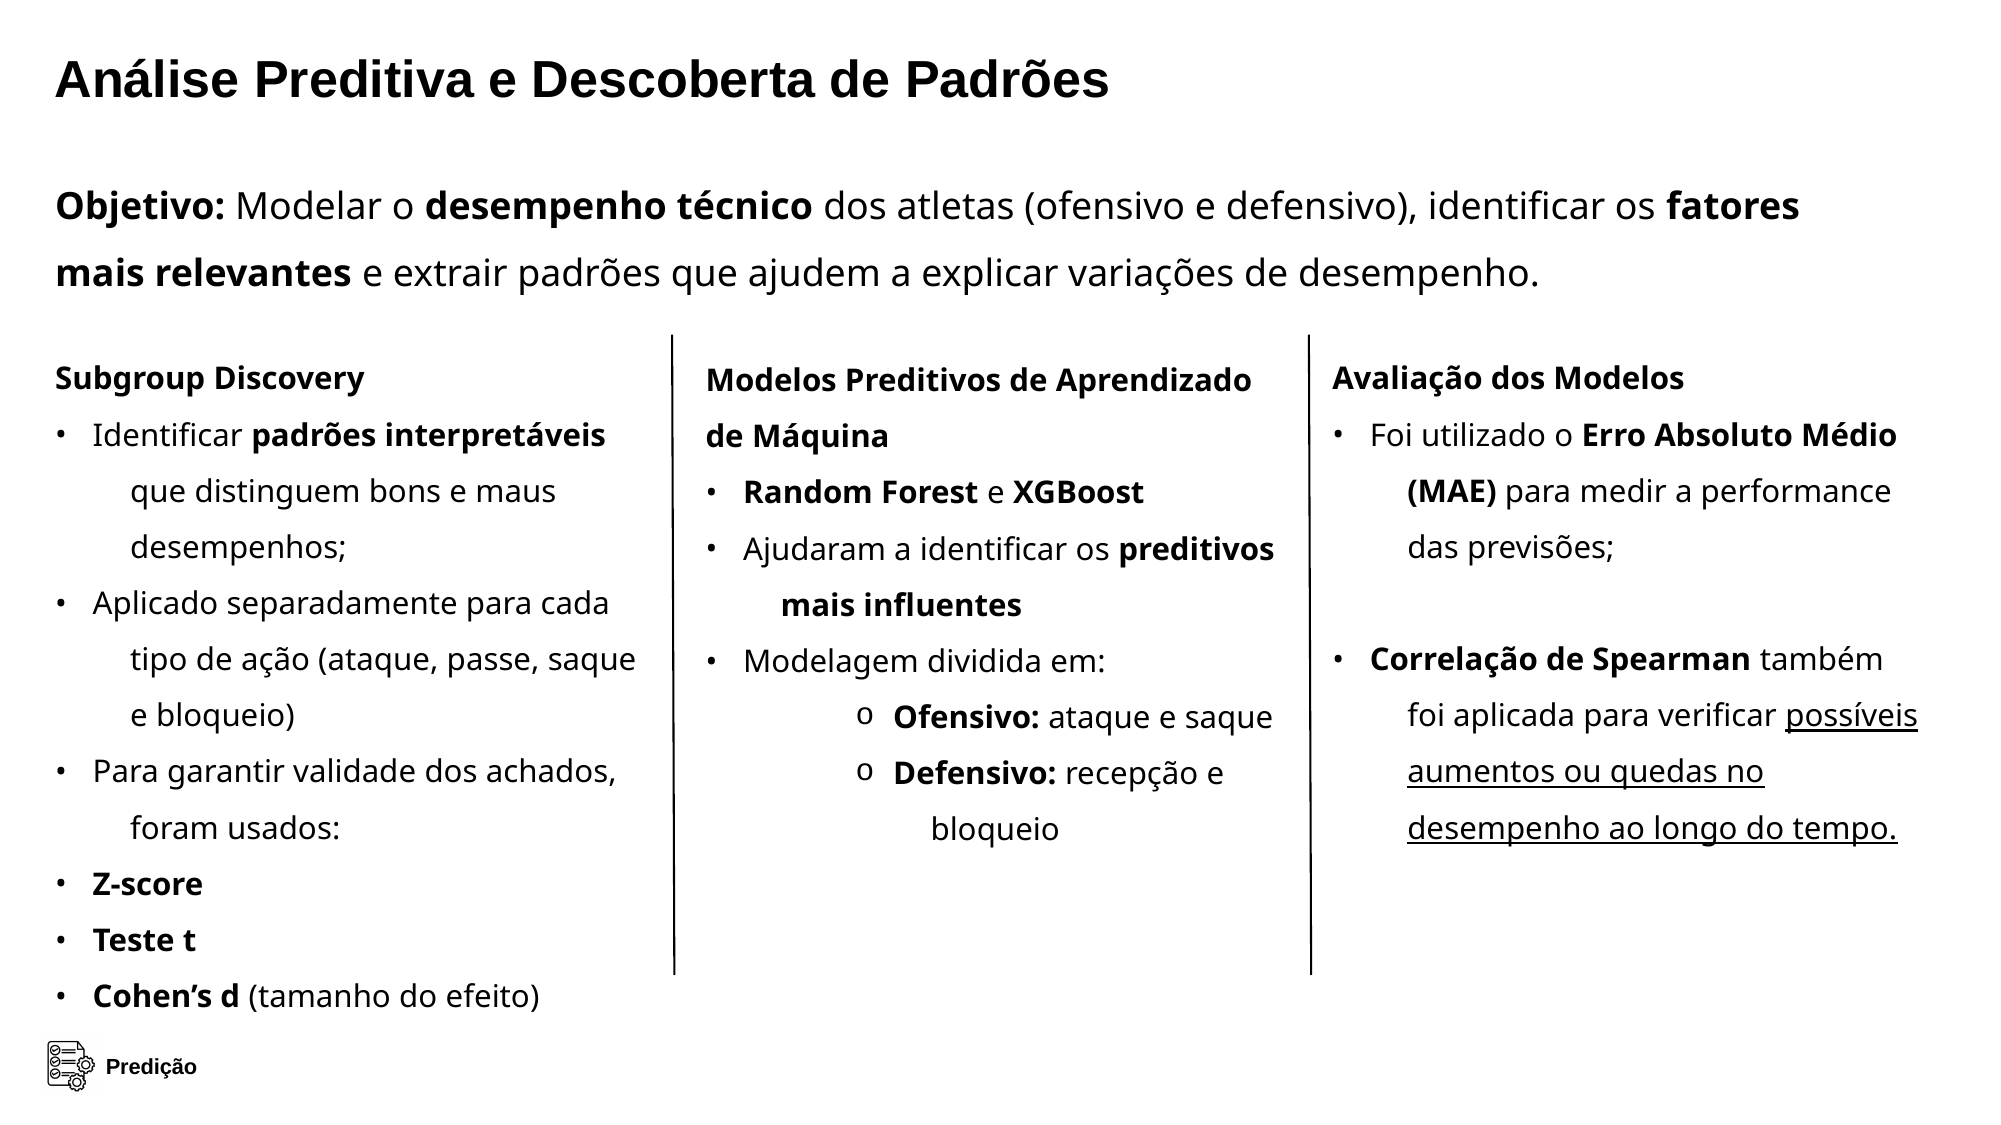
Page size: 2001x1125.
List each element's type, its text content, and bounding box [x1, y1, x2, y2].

text_box Subgroup Discovery Identificar padrões interpretáveis que distinguem bons e maus desempenhos; Aplicado separadamente para cada tipo de ação (ataque, passe, saque e bloqueio) Para garantir validade dos achados, foram usados: Z-score Teste t Cohen’s d (tamanho do efeito) [40, 332, 671, 1009]
picture [39, 1034, 103, 1098]
title Análise Preditiva e Descoberta de Padrões [39, 37, 1162, 124]
text_box Predição [90, 1045, 530, 1087]
text_box Modelos Preditivos de Aprendizado de Máquina Random Forest e XGBoost Ajudaram a identificar os preditivos mais influentes Modelagem dividida em: Ofensivo: ataque e saque Defensivo: recepção e bloqueio [690, 334, 1309, 799]
text_box Objetivo: Modelar o desempenho técnico dos atletas (ofensivo e defensivo), identificar os fatores mais relevantes e extrair padrões que ajudem a explicar variações de desempenho. [40, 151, 1864, 297]
text_box Avaliação dos Modelos Foi utilizado o Erro Absoluto Médio (MAE) para medir a performance das previsões; Correlação de Spearman também foi aplicada para verificar possíveis aumentos ou quedas no desempenho ao longo do tempo. [1317, 332, 1945, 854]
